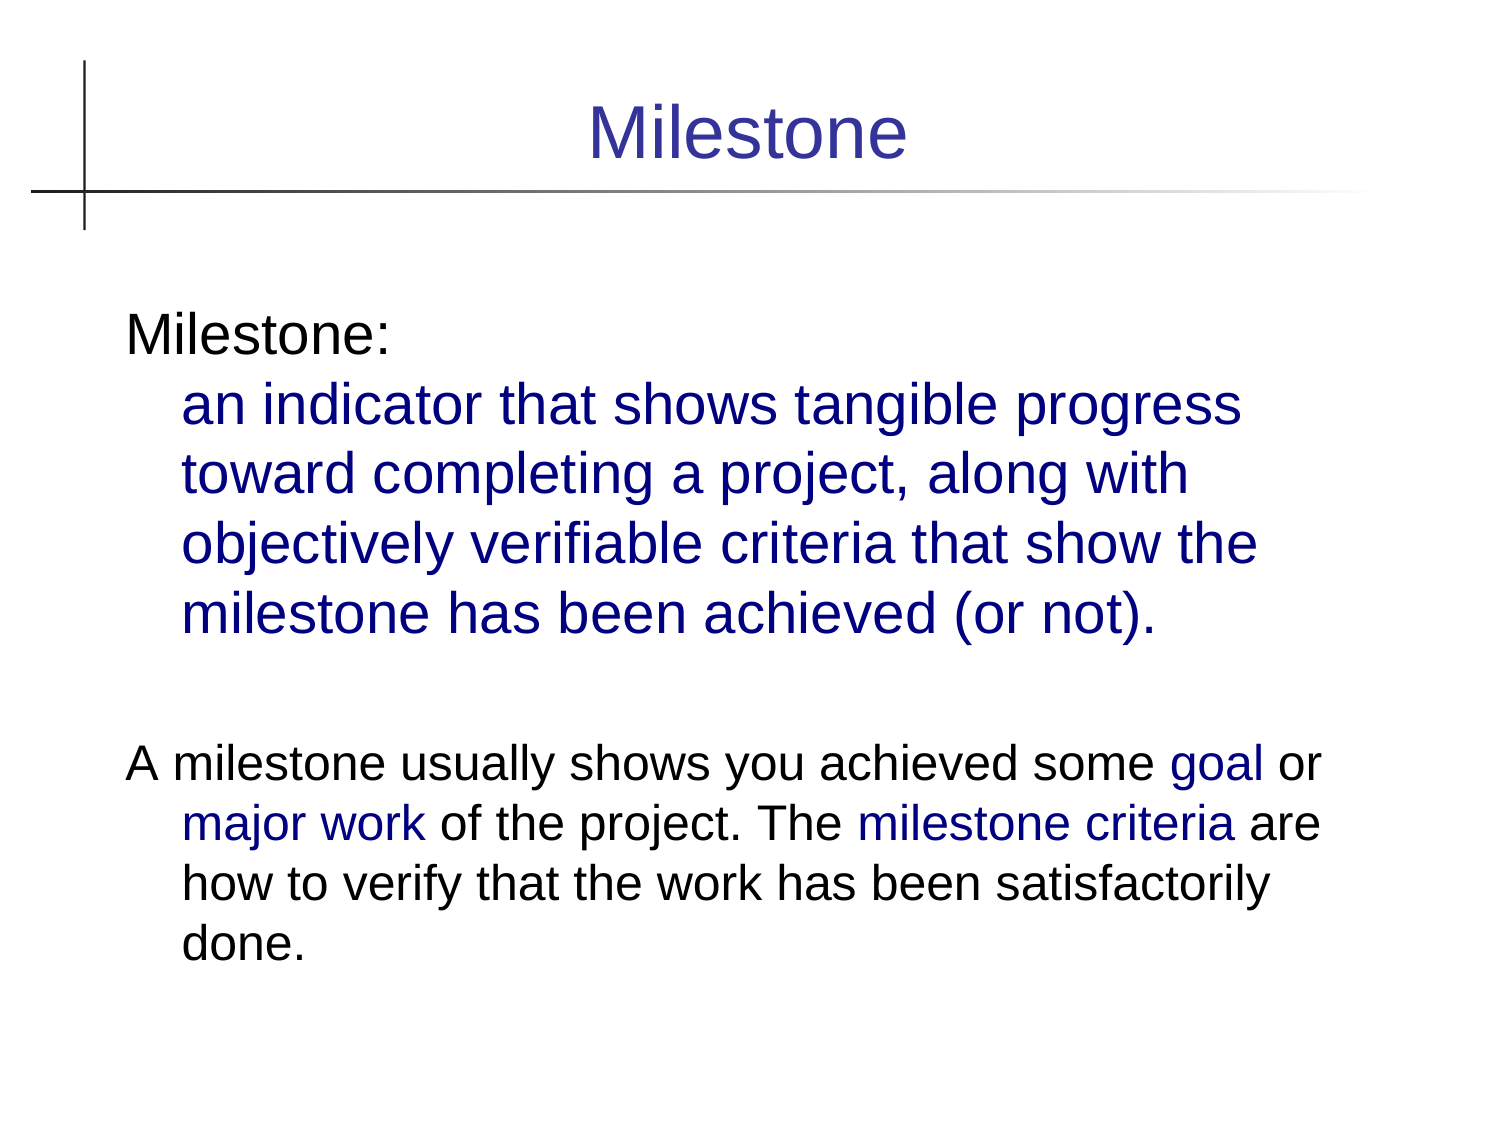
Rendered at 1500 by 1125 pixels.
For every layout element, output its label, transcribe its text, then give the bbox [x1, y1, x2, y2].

list Milestone: an indicator that shows tangible progress toward completing a project, along with objectively verifiable criteria that show the milestone has been achieved (or not). A milestone usually shows you achieved some goal or major work of the project. The milestone criteria are how to verify that the work has been satisfactorily done. [110, 206, 1408, 1087]
title Milestone [100, 42, 1397, 182]
